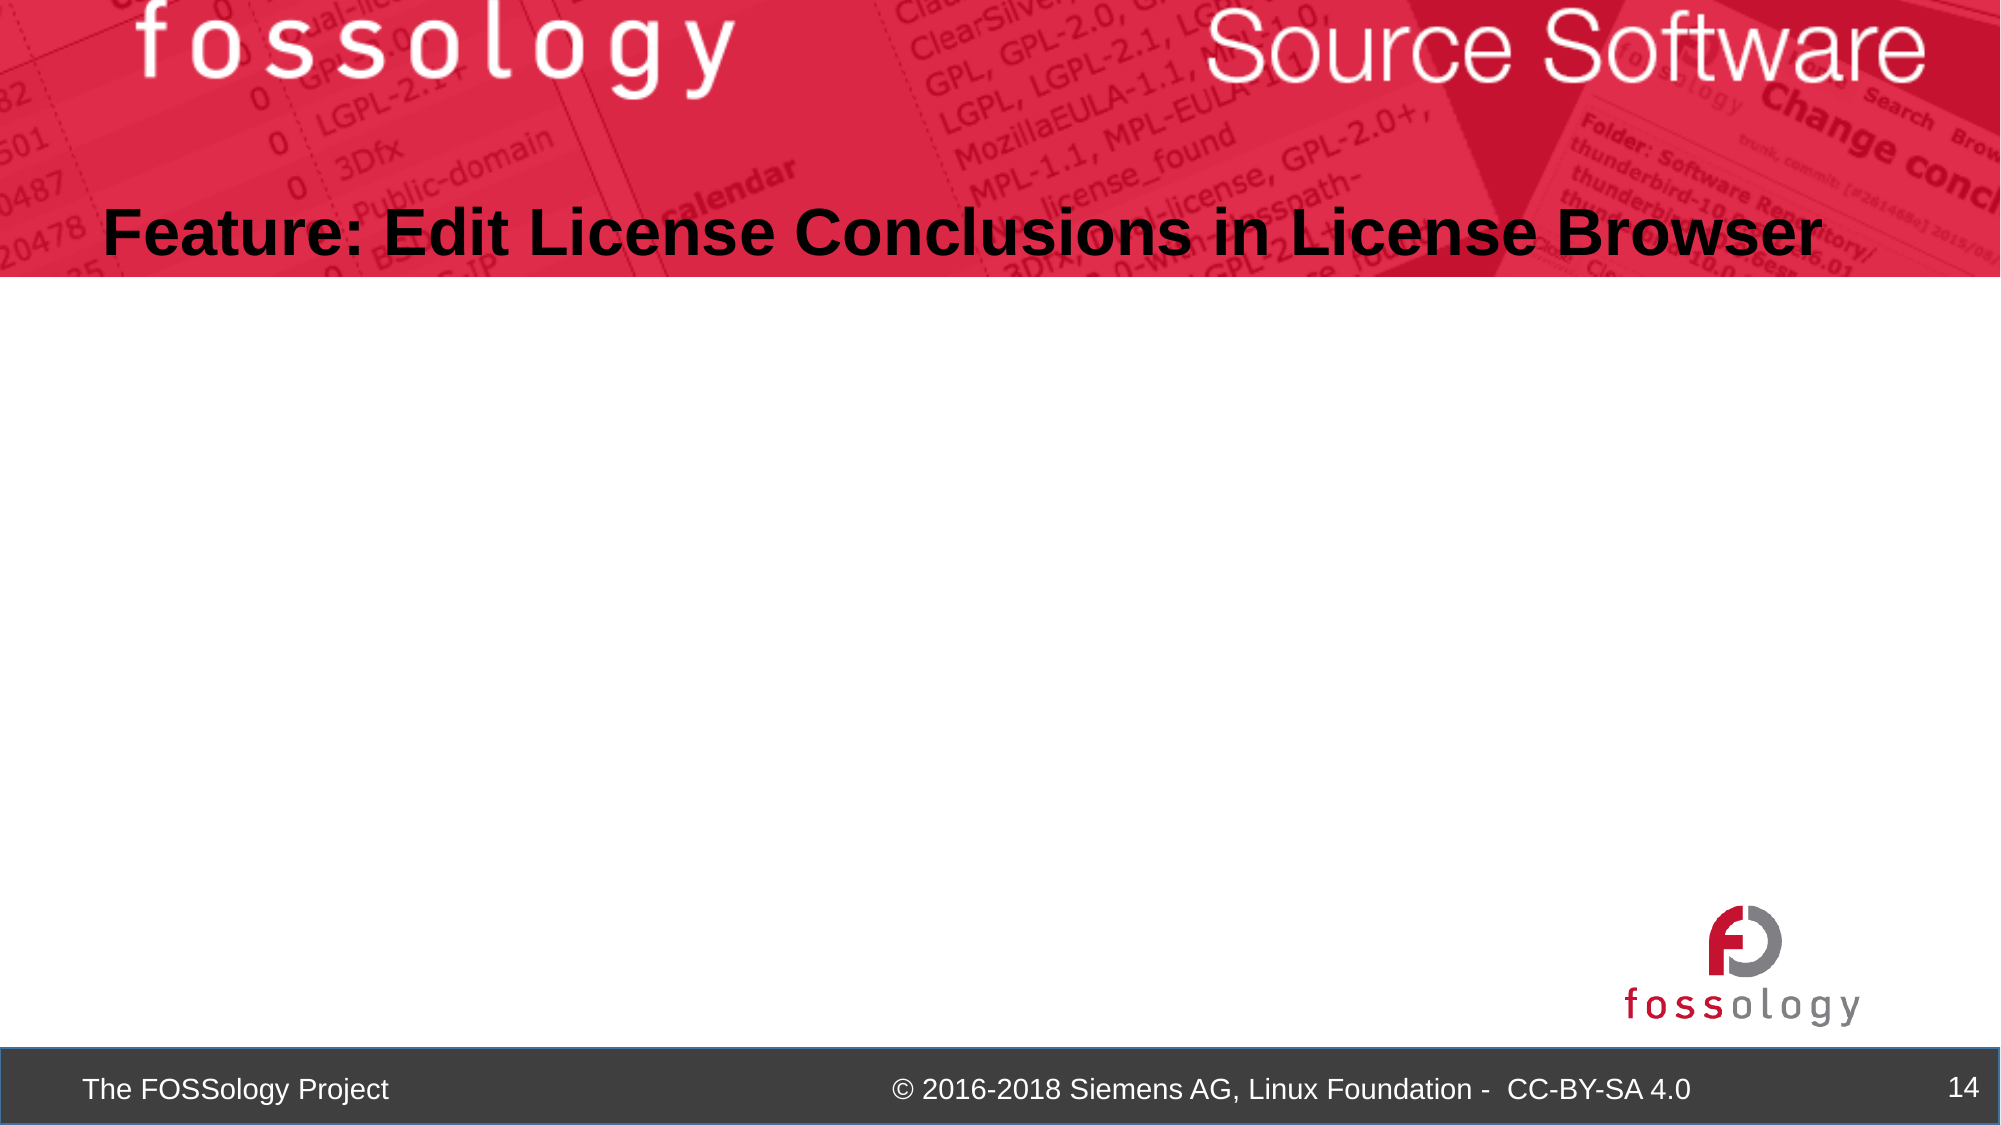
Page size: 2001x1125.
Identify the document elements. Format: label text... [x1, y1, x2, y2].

text_box Feature: Edit License Conclusions in License Browser [0, 99, 2000, 308]
picture [1621, 901, 1863, 1030]
picture [0, 0, 2001, 277]
